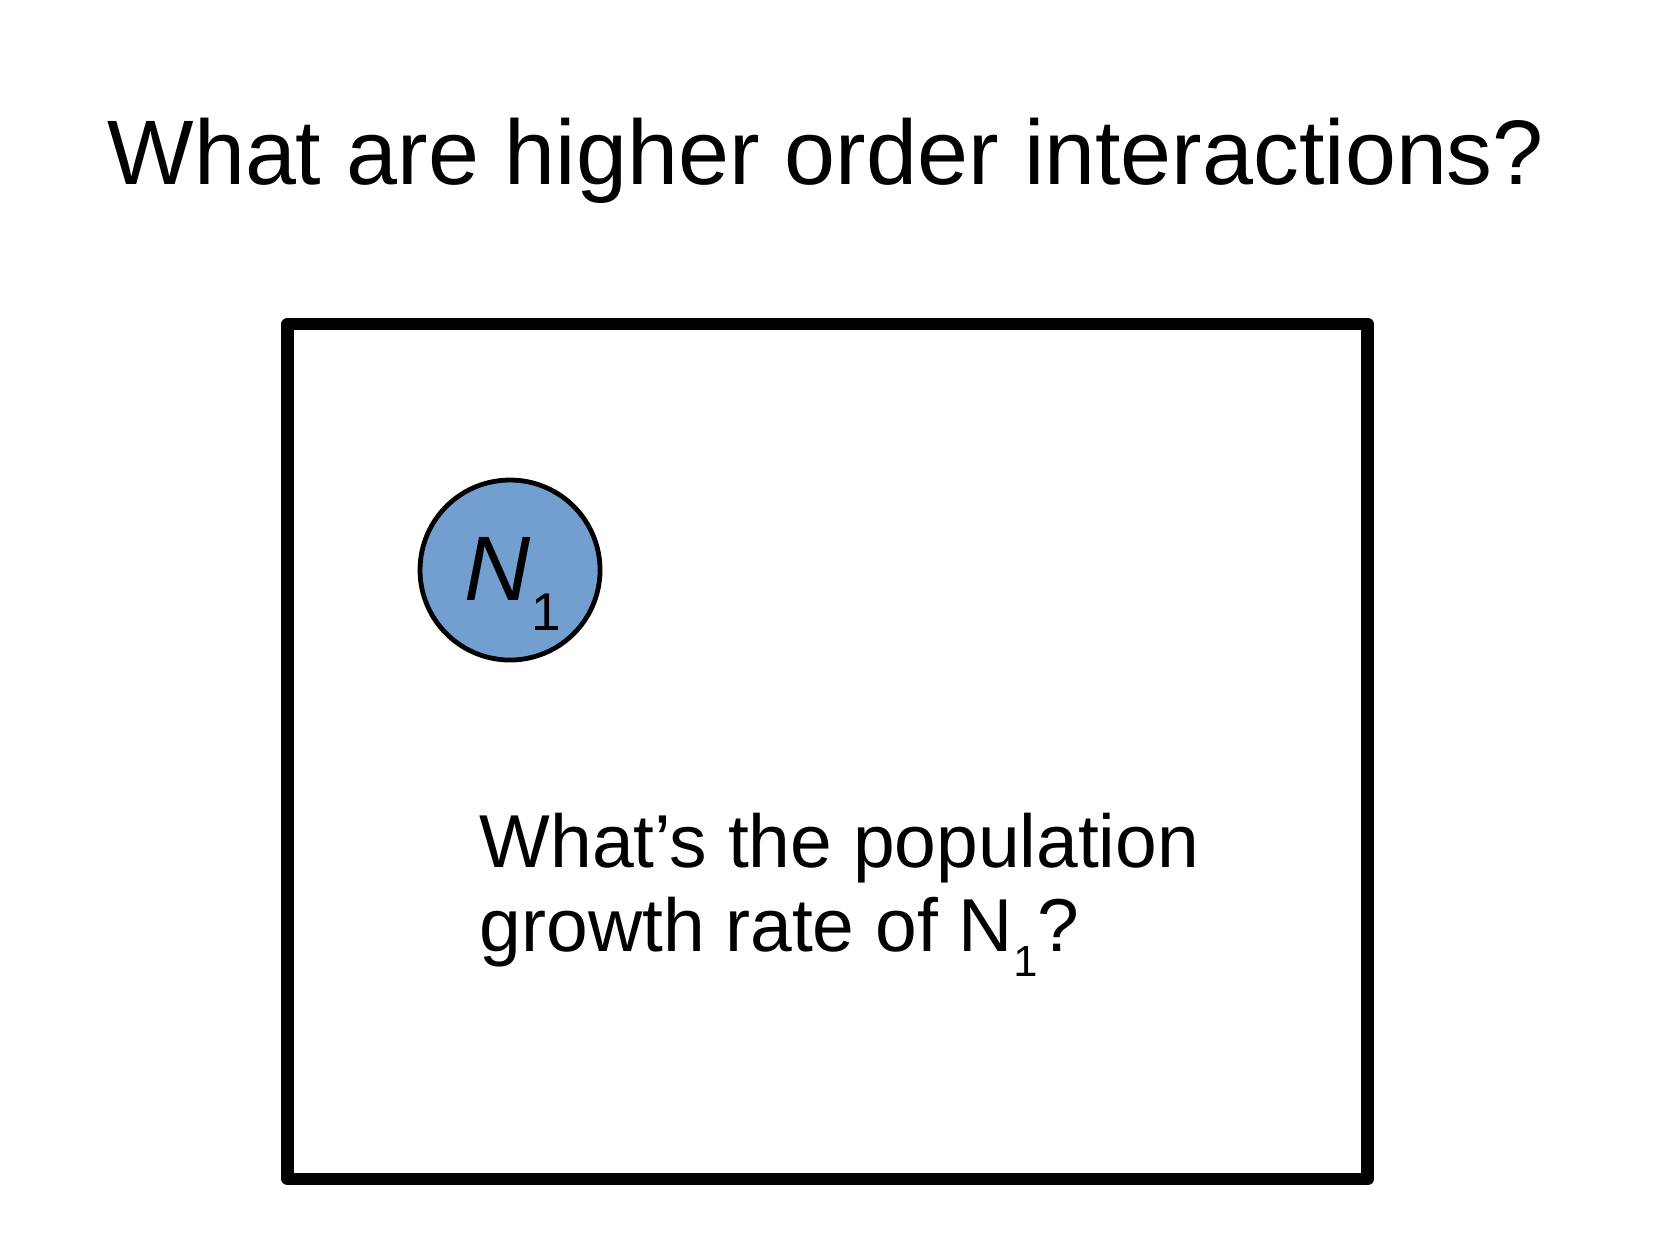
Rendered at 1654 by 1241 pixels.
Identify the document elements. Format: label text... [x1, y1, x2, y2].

text_box [468, 650, 552, 661]
text_box [420, 480, 578, 638]
text_box What’s the population growth rate of N1? [465, 792, 1306, 1123]
text_box N1 [450, 510, 631, 650]
title What are higher order interactions? [82, 49, 1571, 257]
